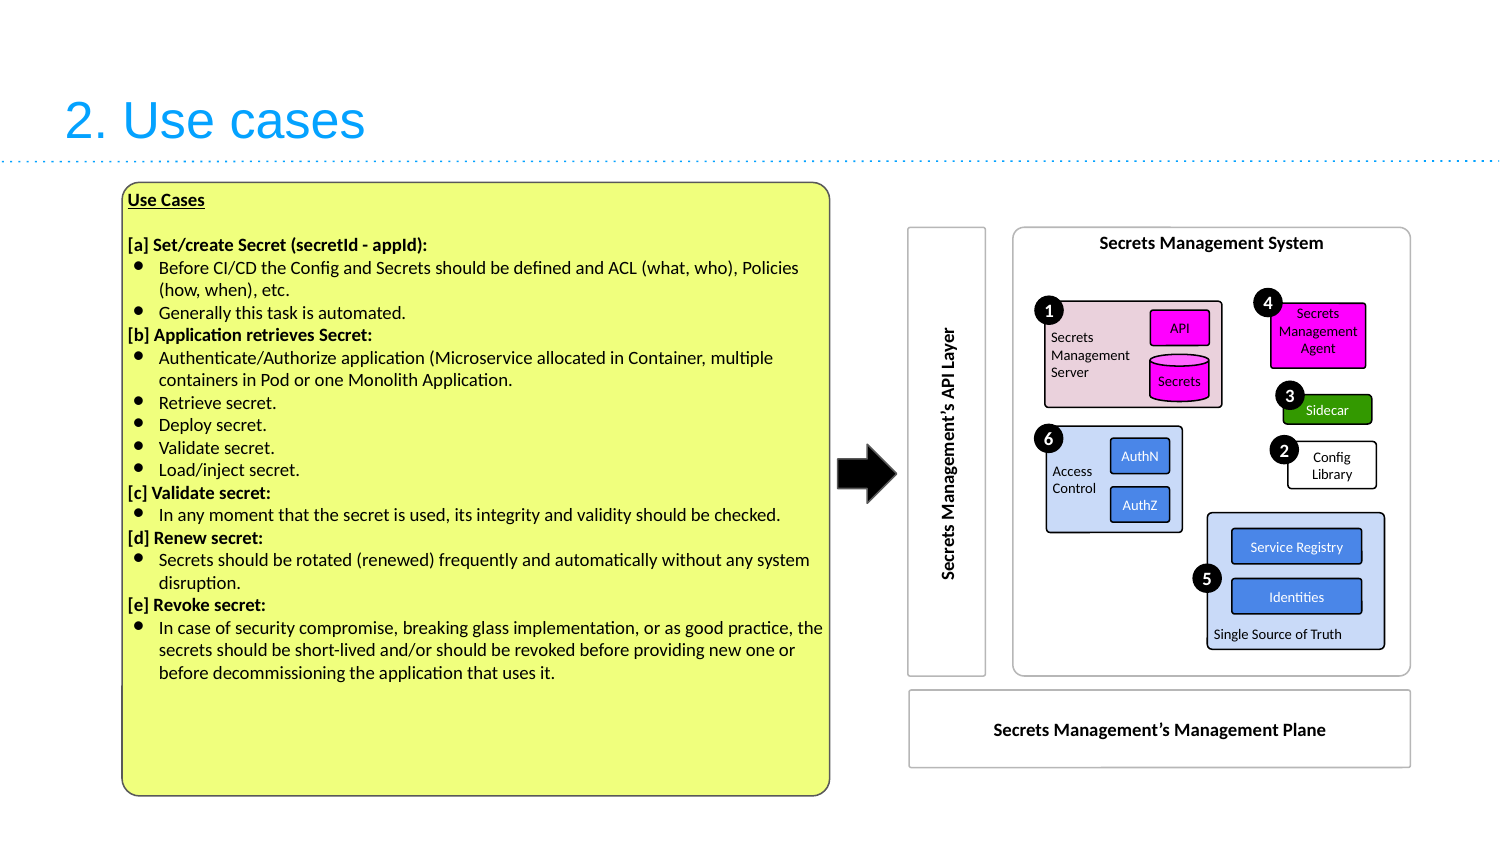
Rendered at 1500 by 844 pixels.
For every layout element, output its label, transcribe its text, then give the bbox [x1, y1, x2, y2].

text_box Sidecar [1283, 394, 1372, 425]
text_box AuthN [1110, 438, 1170, 474]
text_box Config Library [1287, 441, 1377, 489]
text_box 5 [1192, 563, 1222, 593]
text_box Single Source of Truth [1207, 512, 1385, 650]
text_box Use Cases [a] Set/create Secret (secretId - appId): Before CI/CD the Config and Secrets should be defined and ACL (what, who), Policies (how, when), etc. Generally this task is automated. [b] Application retrieves Secret: Authenticate/Authorize application (Microservice allocated in Container, multiple containers in Pod or one Monolith Application. Retrieve secret. Deploy secret. Validate secret. Load/inject secret. [c] Validate secret: In any moment that the secret is used, its integrity and validity should be checked. [d] Renew secret: Secrets should be rotated (renewed) frequently and automatically without any system disruption. [e] Revoke secret: In case of security compromise, breaking glass implementation, or as good practice, the secrets should be short-lived and/or should be revoked before providing new one or before decommissioning the application that uses it. [122, 182, 830, 796]
text_box [837, 444, 897, 504]
text_box 1 [1034, 295, 1064, 325]
text_box Secrets Management’s API Layer [907, 227, 986, 677]
text_box Secrets Management System [1012, 227, 1411, 677]
text_box Secrets Management Agent [1270, 303, 1366, 369]
text_box Secrets [1149, 361, 1209, 402]
text_box Secrets Management’s Management Plane [909, 690, 1411, 768]
text_box Secrets Management Server [1044, 301, 1222, 408]
text_box 6 [1033, 423, 1064, 454]
text_box Service Registry [1231, 528, 1362, 564]
text_box AuthZ [1110, 486, 1170, 523]
text_box Identities [1231, 578, 1362, 614]
text_box 4 [1253, 287, 1283, 318]
text_box 3 [1275, 380, 1305, 411]
text_box 2 [1269, 434, 1300, 465]
title 2. Use cases [51, 72, 866, 167]
text_box Access Control [1046, 426, 1183, 533]
text_box API [1150, 310, 1210, 346]
